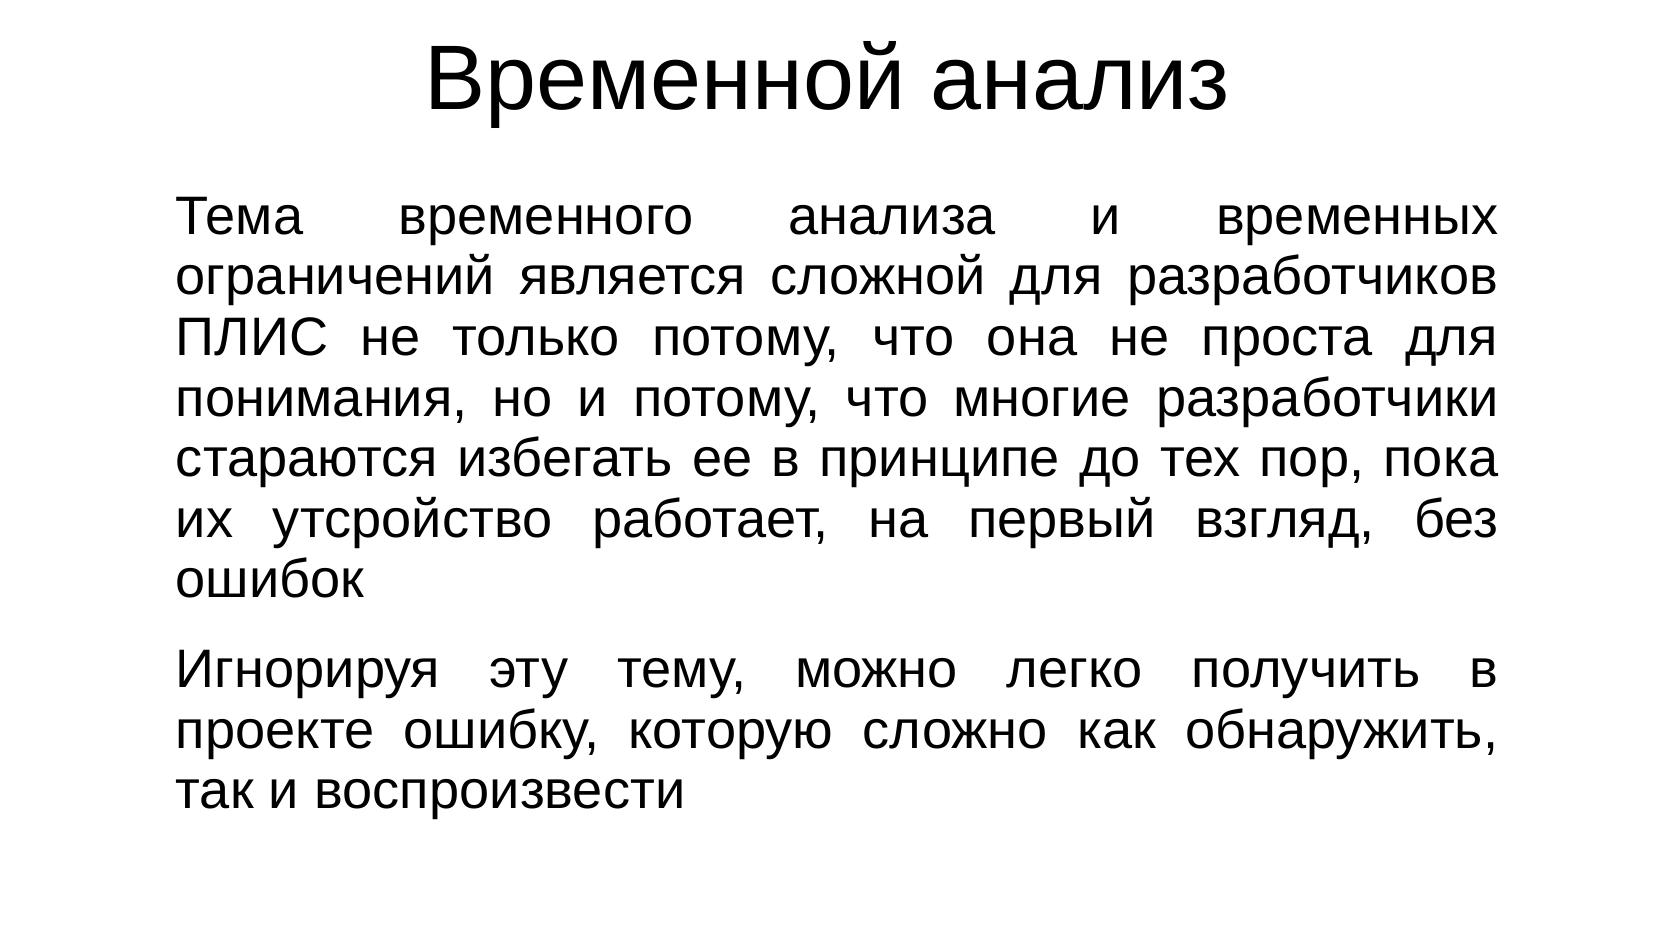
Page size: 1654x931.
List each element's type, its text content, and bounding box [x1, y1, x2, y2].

title Временной анализ [83, 4, 1572, 151]
list Тема временного анализа и временных ограничений является сложной для разработчиков ПЛИС не только потому, что она не проста для понимания, но и потому, что многие разработчики стараются избегать ее в принципе до тех пор, пока их утсройство работает, на первый взгляд, без ошибок Игнорируя эту тему, можно легко получить в проекте ошибку, которую сложно как обнаружить, так и воспроизвести [105, 185, 1501, 886]
